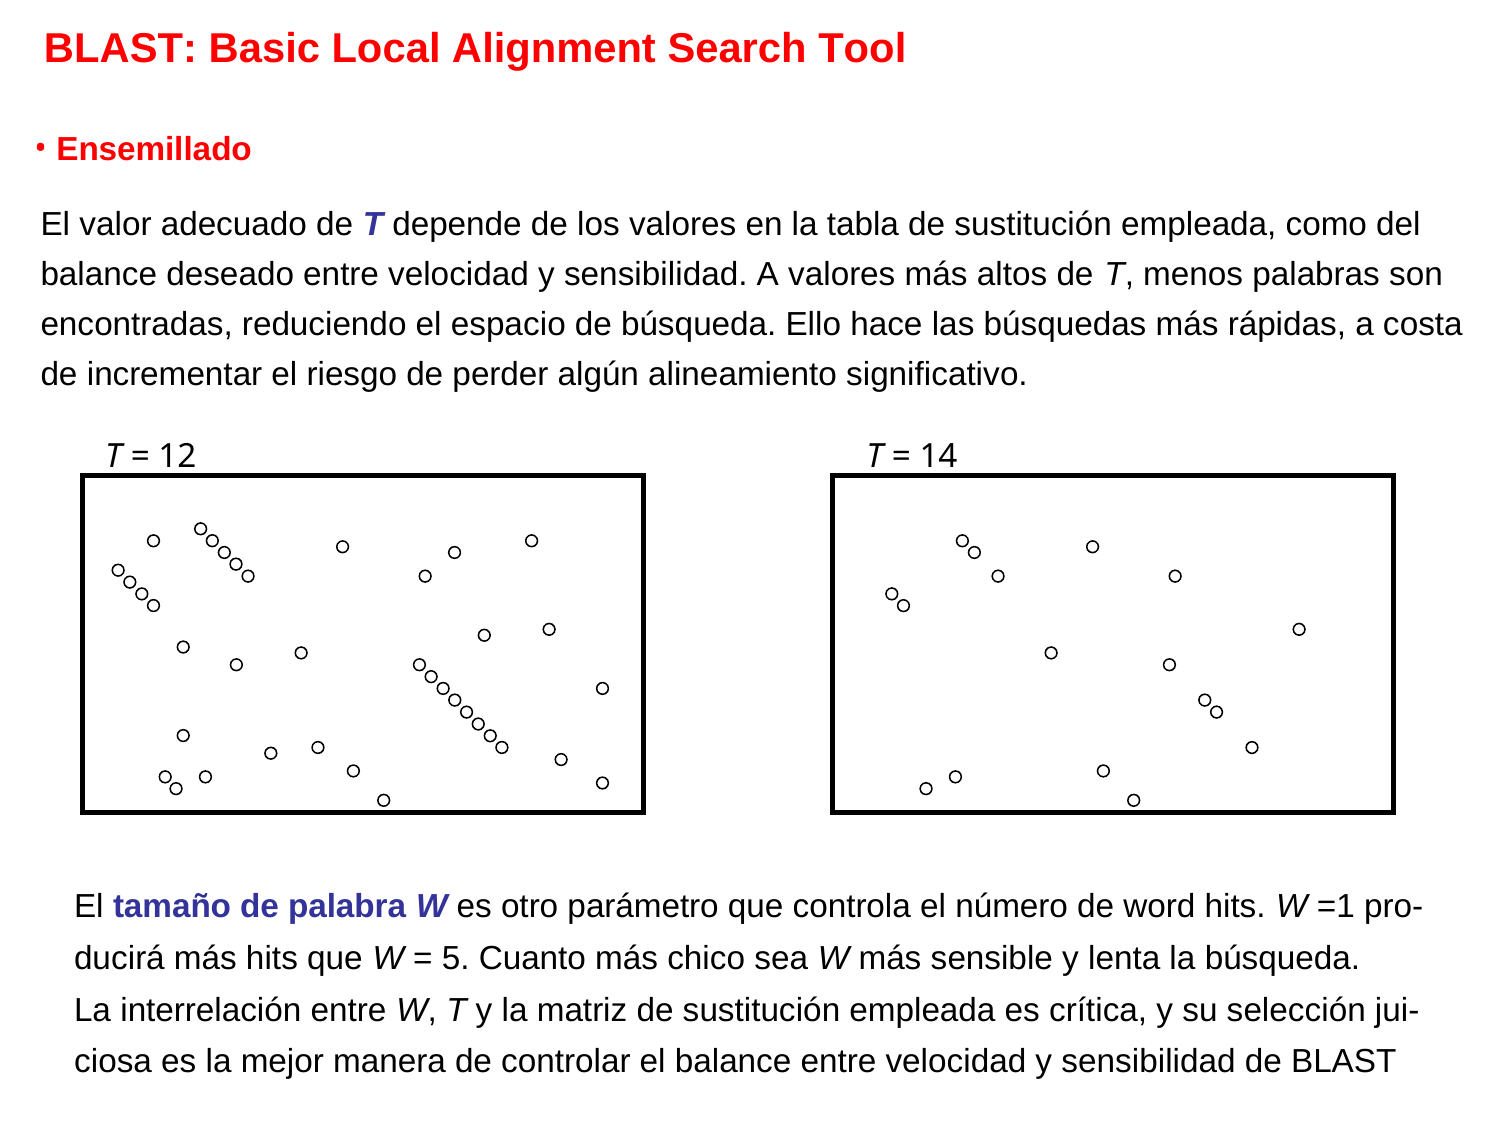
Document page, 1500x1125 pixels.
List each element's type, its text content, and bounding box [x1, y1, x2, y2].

text_box El valor adecuado de T depende de los valores en la tabla de sustitución empleada, como del balance deseado entre velocidad y sensibilidad. A valores más altos de T, menos palabras son encontradas, reduciendo el espacio de búsqueda. Ello hace las búsquedas más rápidas, a costa de incrementar el riesgo de perder algún alineamiento significativo. [25, 184, 1481, 400]
text_box BLAST: Basic Local Alignment Search Tool [29, 13, 922, 79]
text_box T = 12 [90, 426, 212, 482]
text_box T = 14 [851, 426, 973, 482]
text_box El tamaño de palabra W es otro parámetro que controla el número de word hits. W =1 pro- ducirá más hits que W = 5. Cuanto más chico sea W más sensible y lenta la búsqueda. La interrelación entre W, T y la matriz de sustitución empleada es crítica, y su selección jui- ciosa es la mejor manera de controlar el balance entre velocidad y sensibilidad de BLAST [59, 864, 1439, 1088]
text_box Ensemillado [19, 119, 267, 175]
